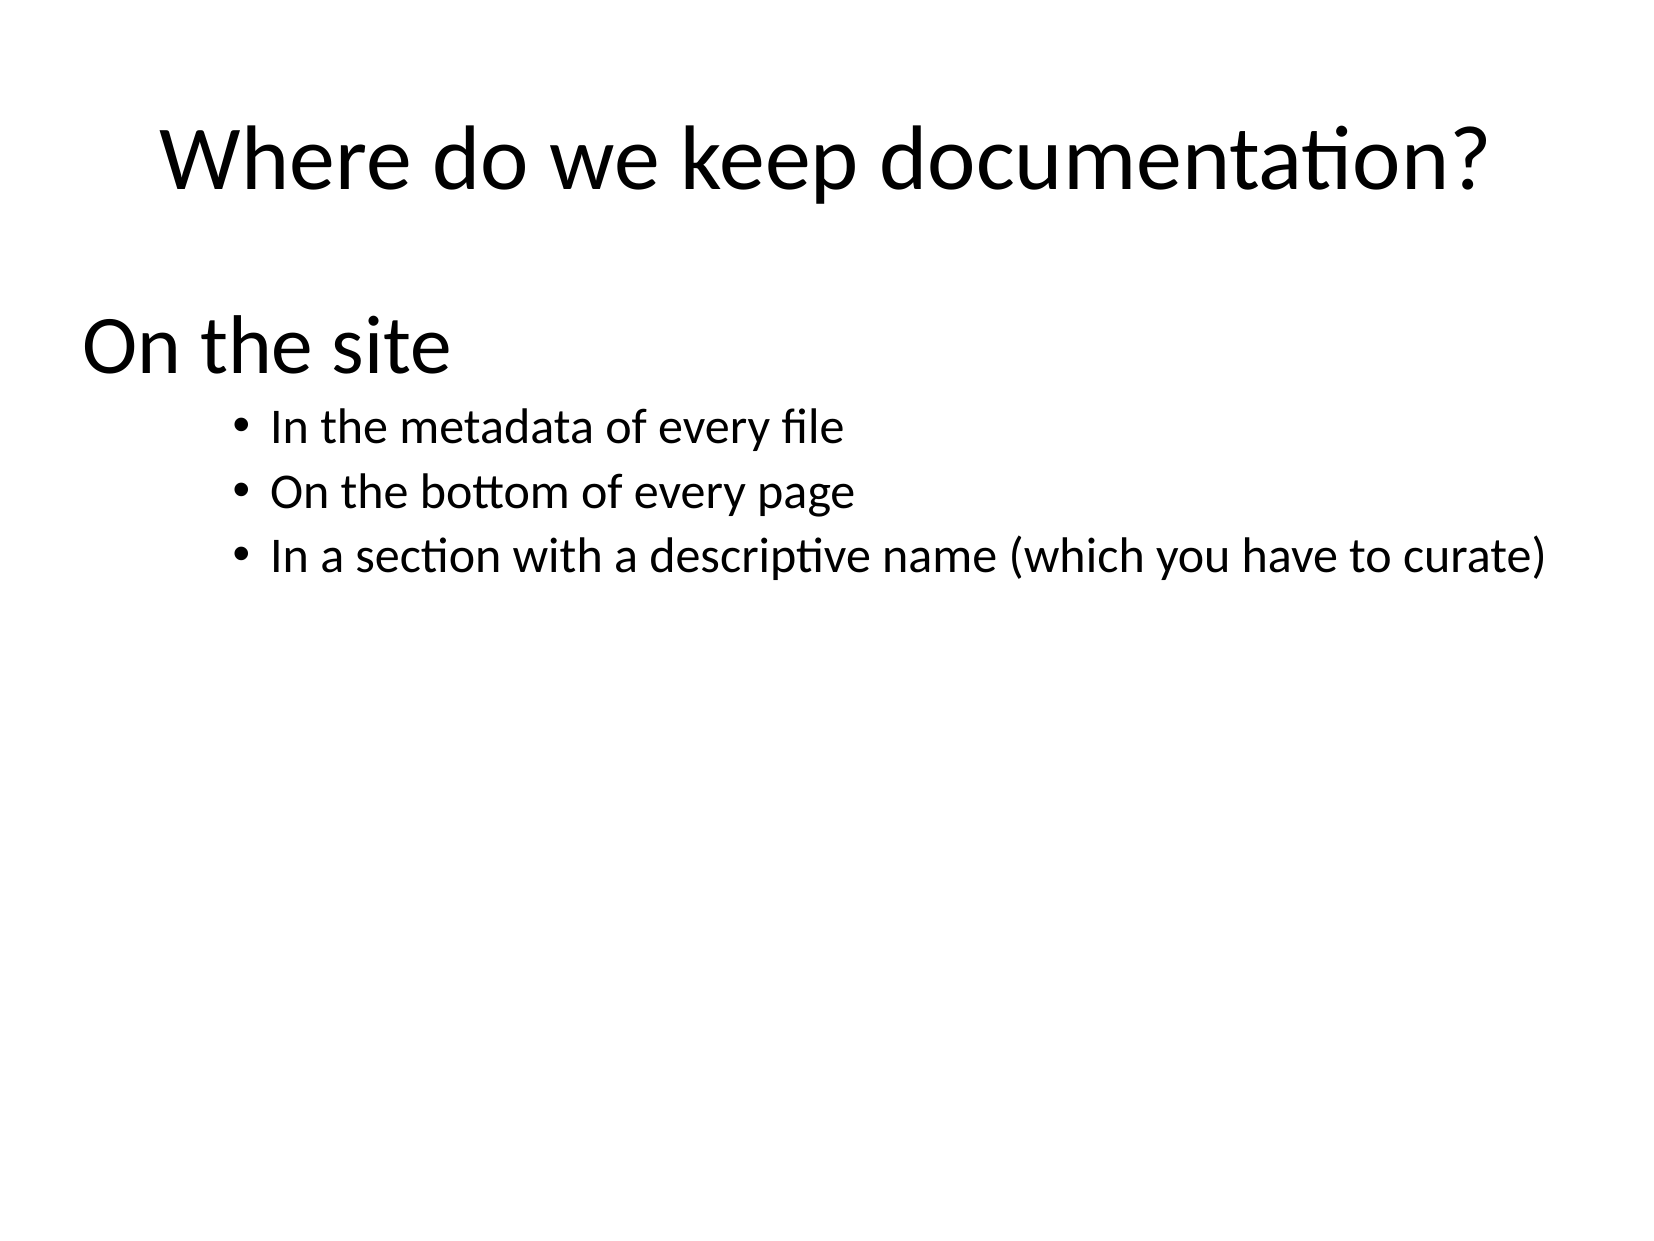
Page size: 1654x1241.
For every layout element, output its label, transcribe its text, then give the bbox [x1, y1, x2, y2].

list On the site In the metadata of every file On the bottom of every page In a section with a descriptive name (which you have to curate) [82, 290, 1654, 1192]
title Where do we keep documentation? [82, 49, 1571, 257]
